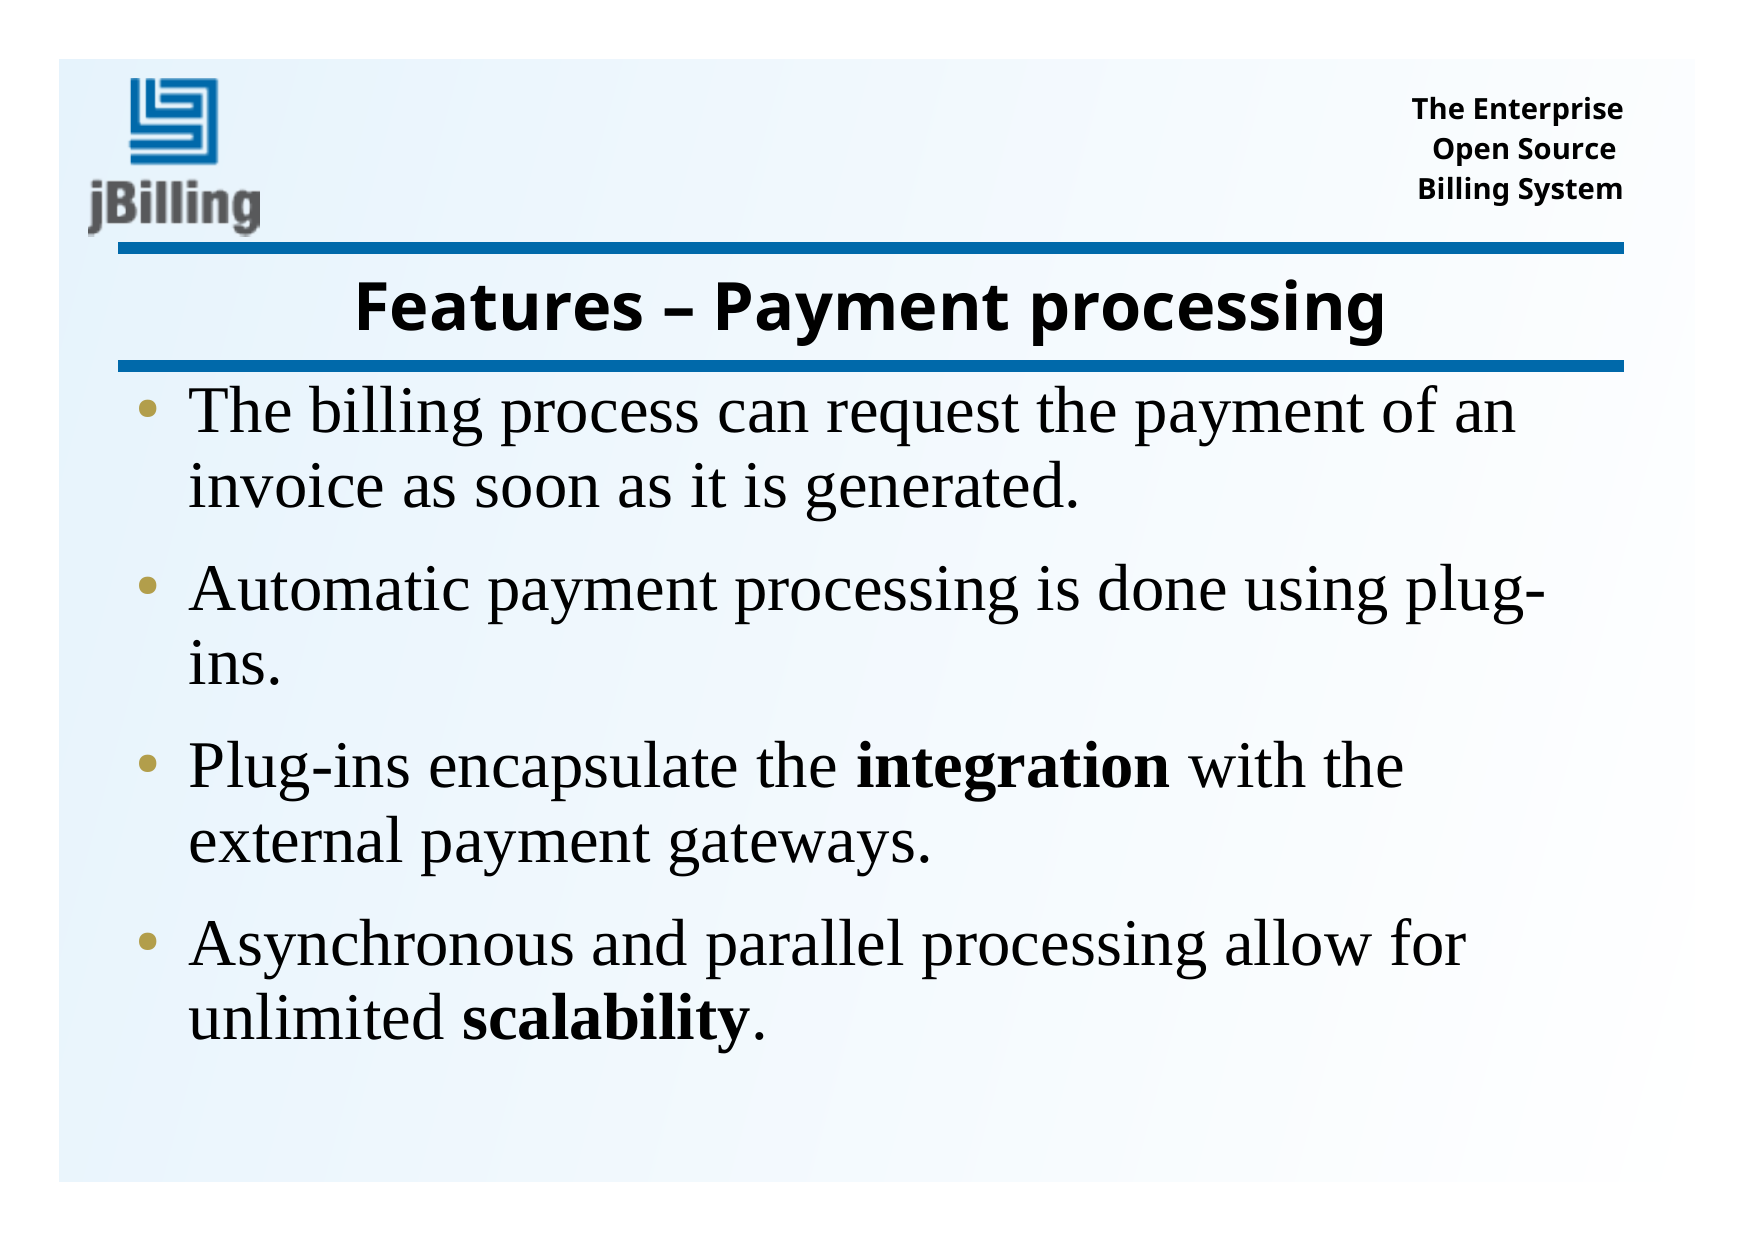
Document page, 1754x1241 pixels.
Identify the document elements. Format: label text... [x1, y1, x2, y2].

list The billing process can request the payment of an invoice as soon as it is generated. Automatic payment processing is done using plug-ins. Plug-ins encapsulate the integration with the external payment gateways. Asynchronous and parallel processing allow for unlimited scalability. [118, 373, 1625, 1134]
title Features – Payment processing [118, 248, 1625, 361]
picture [88, 78, 260, 237]
